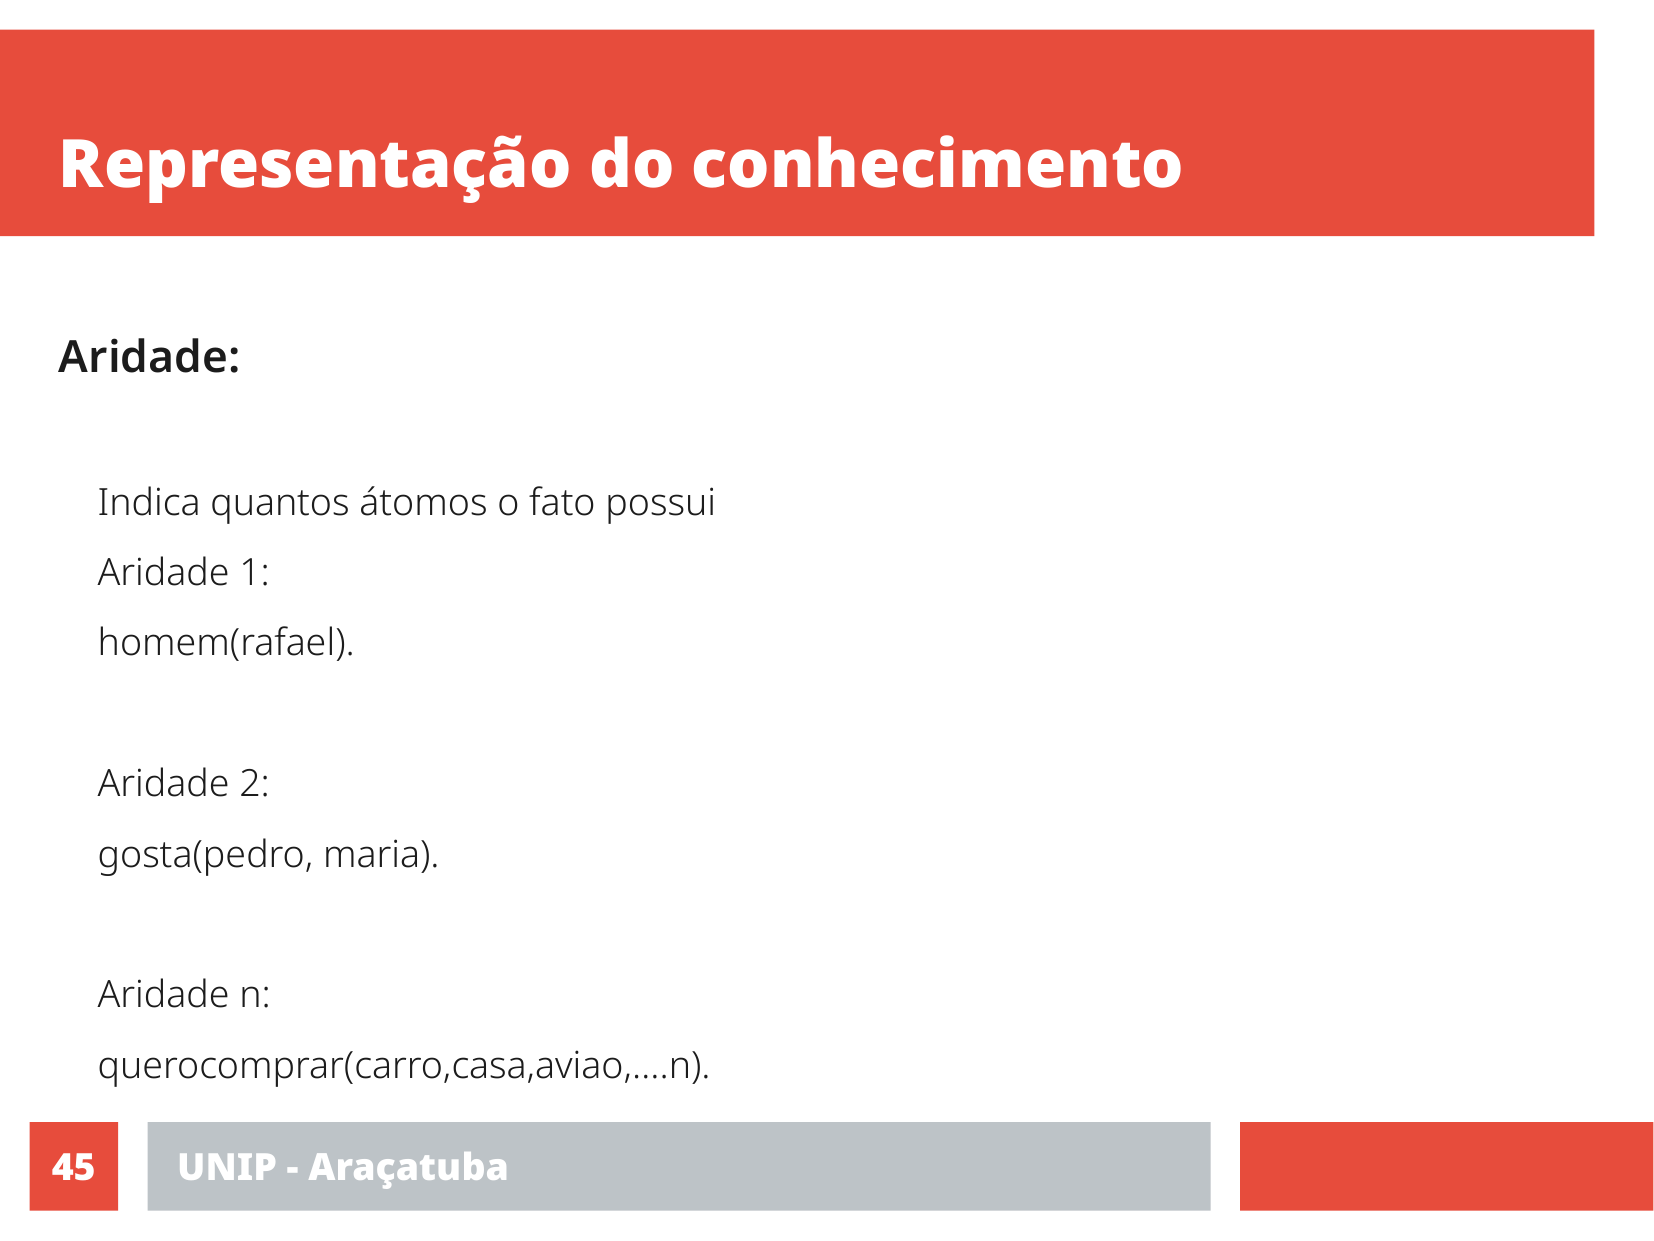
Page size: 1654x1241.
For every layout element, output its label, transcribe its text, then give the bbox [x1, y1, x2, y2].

title Representação do conhecimento [59, 59, 1595, 207]
list Aridade: Indica quantos átomos o fato possui Aridade 1: homem(rafael). Aridade 2: gosta(pedro, maria). Aridade n: querocomprar(carro,casa,aviao,….n). [59, 324, 1565, 1093]
